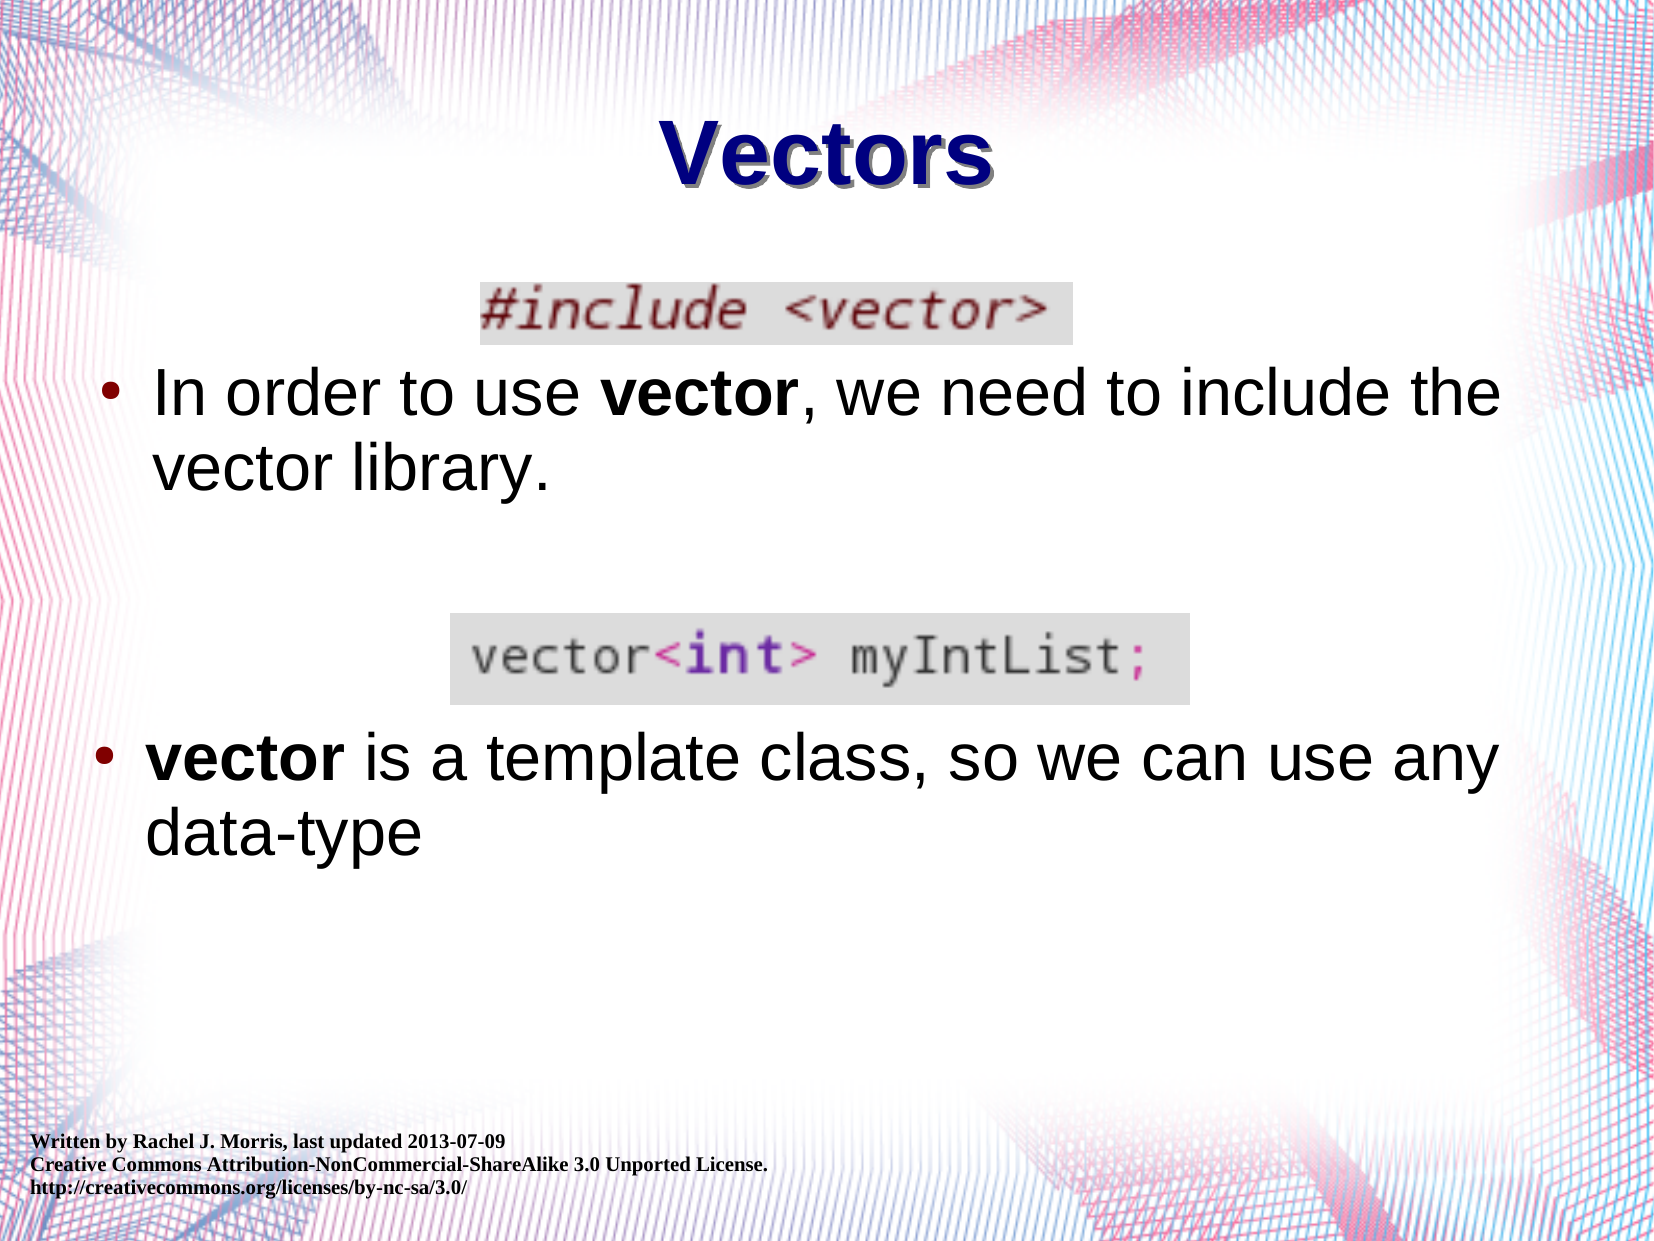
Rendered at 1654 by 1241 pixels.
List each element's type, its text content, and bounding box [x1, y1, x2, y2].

title Vectors [82, 49, 1571, 257]
list vector is a template class, so we can use any data-type [75, 720, 1564, 871]
list In order to use vector, we need to include the vector library. [81, 355, 1570, 505]
picture [0, 0, 1654, 1241]
